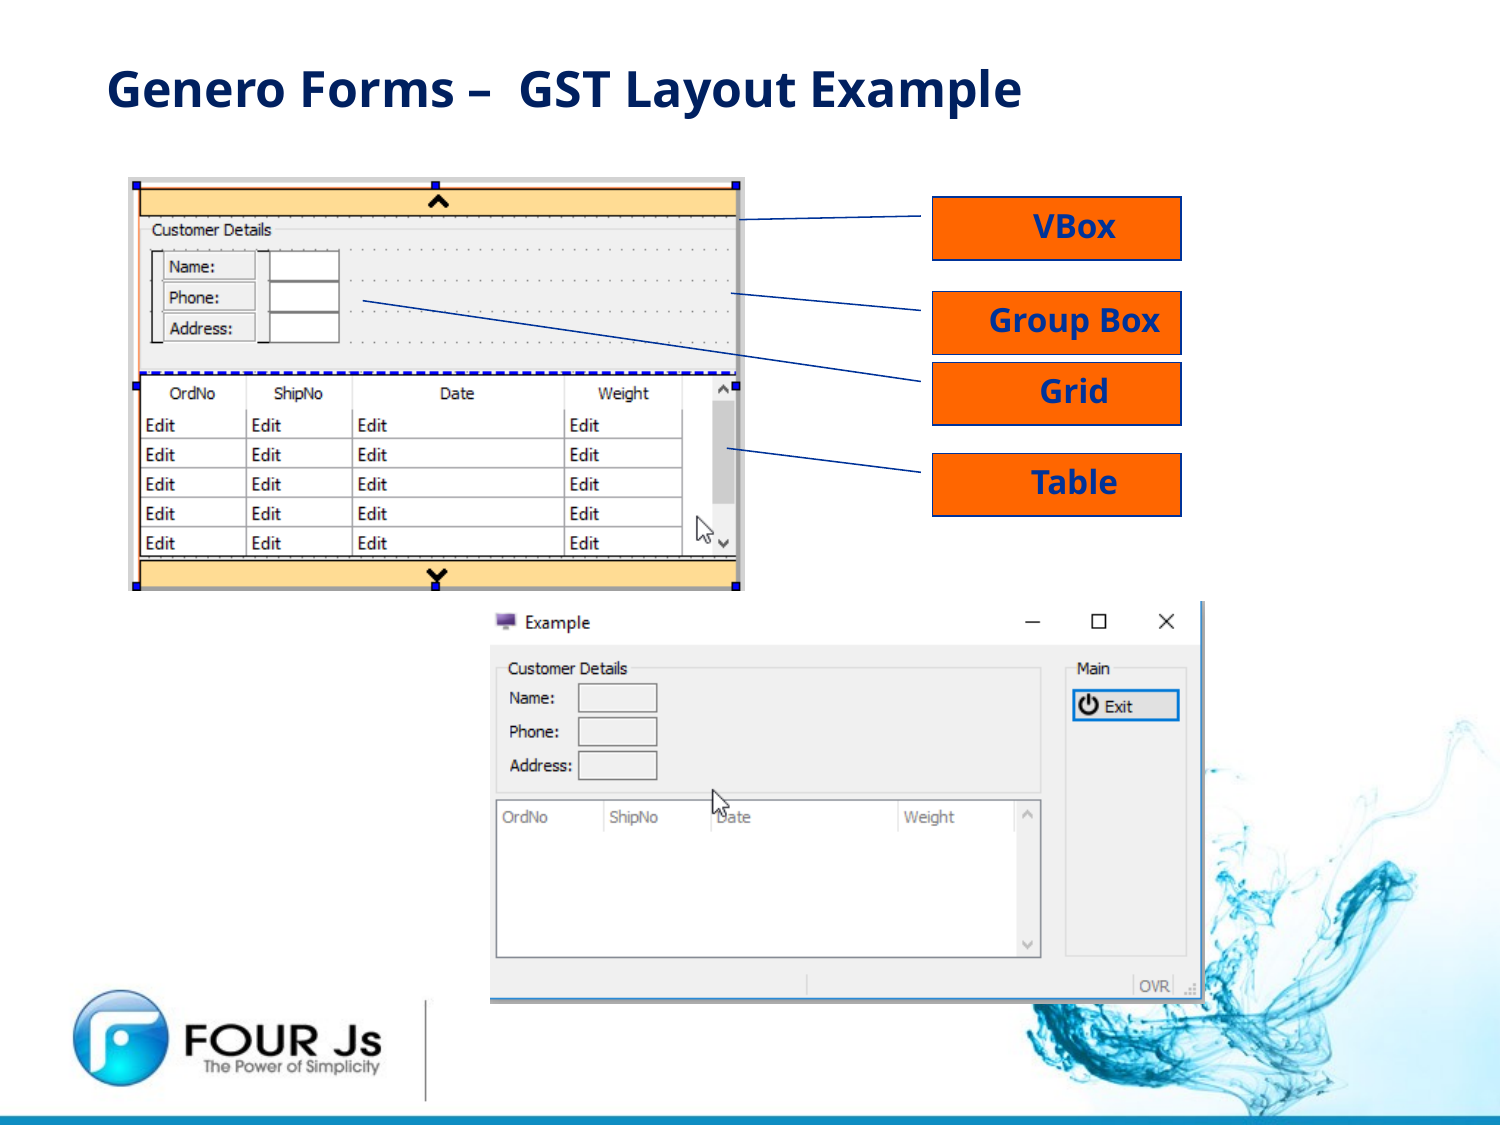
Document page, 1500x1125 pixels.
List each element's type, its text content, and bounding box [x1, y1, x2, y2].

title Genero Forms – GST Layout Example [106, 35, 1388, 142]
text_box Table [932, 453, 1181, 516]
text_box Group Box [932, 292, 1181, 354]
picture [0, 0, 1500, 1122]
text_box VBox [932, 197, 1181, 260]
text_box Grid [932, 363, 1181, 425]
